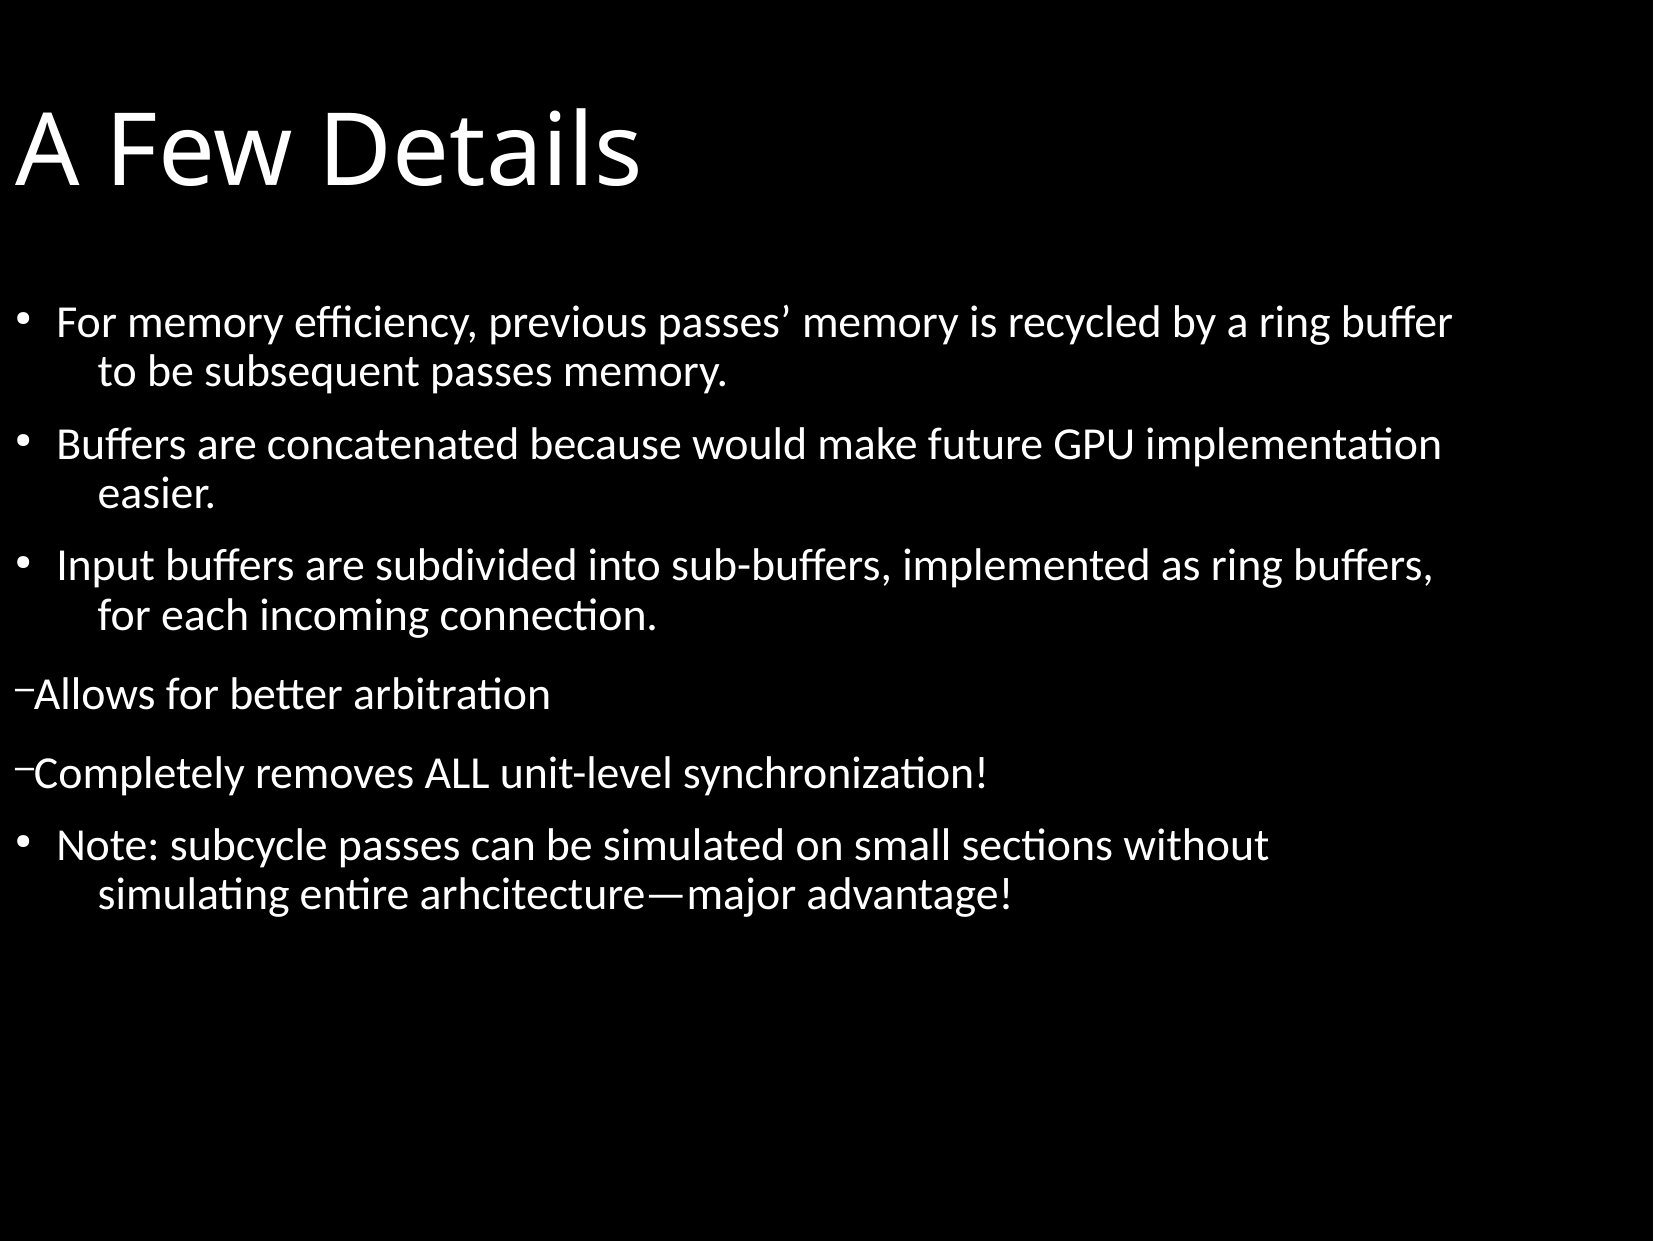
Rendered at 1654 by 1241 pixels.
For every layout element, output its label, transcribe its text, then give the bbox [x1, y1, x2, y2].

list For memory efficiency, previous passes’ memory is recycled by a ring buffer to be subsequent passes memory. Buffers are concatenated because would make future GPU implementation easier. Input buffers are subdivided into sub-buffers, implemented as ring buffers, for each incoming connection. Allows for better arbitration Completely removes ALL unit-level synchronization! Note: subcycle passes can be simulated on small sections without simulating entire arhcitecture—major advantage! [0, 290, 1488, 1010]
title A Few Details [0, 49, 1488, 257]
